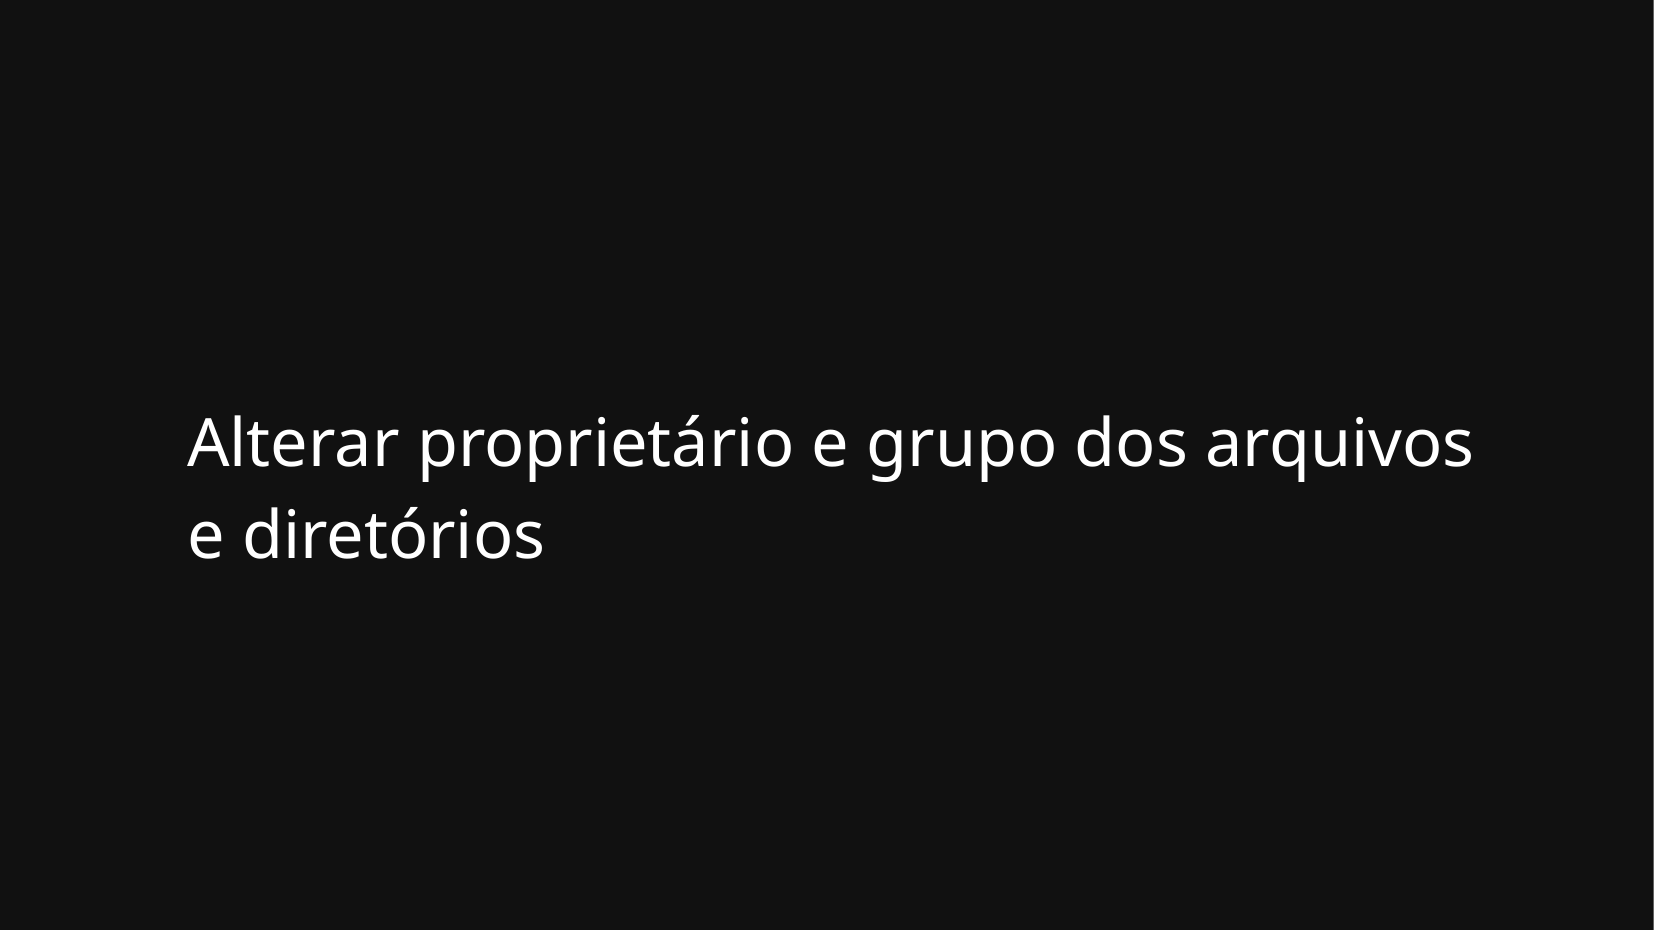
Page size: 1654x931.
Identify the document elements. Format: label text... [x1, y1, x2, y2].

text_box Alterar proprietário e grupo dos arquivos e diretórios [172, 372, 1507, 533]
